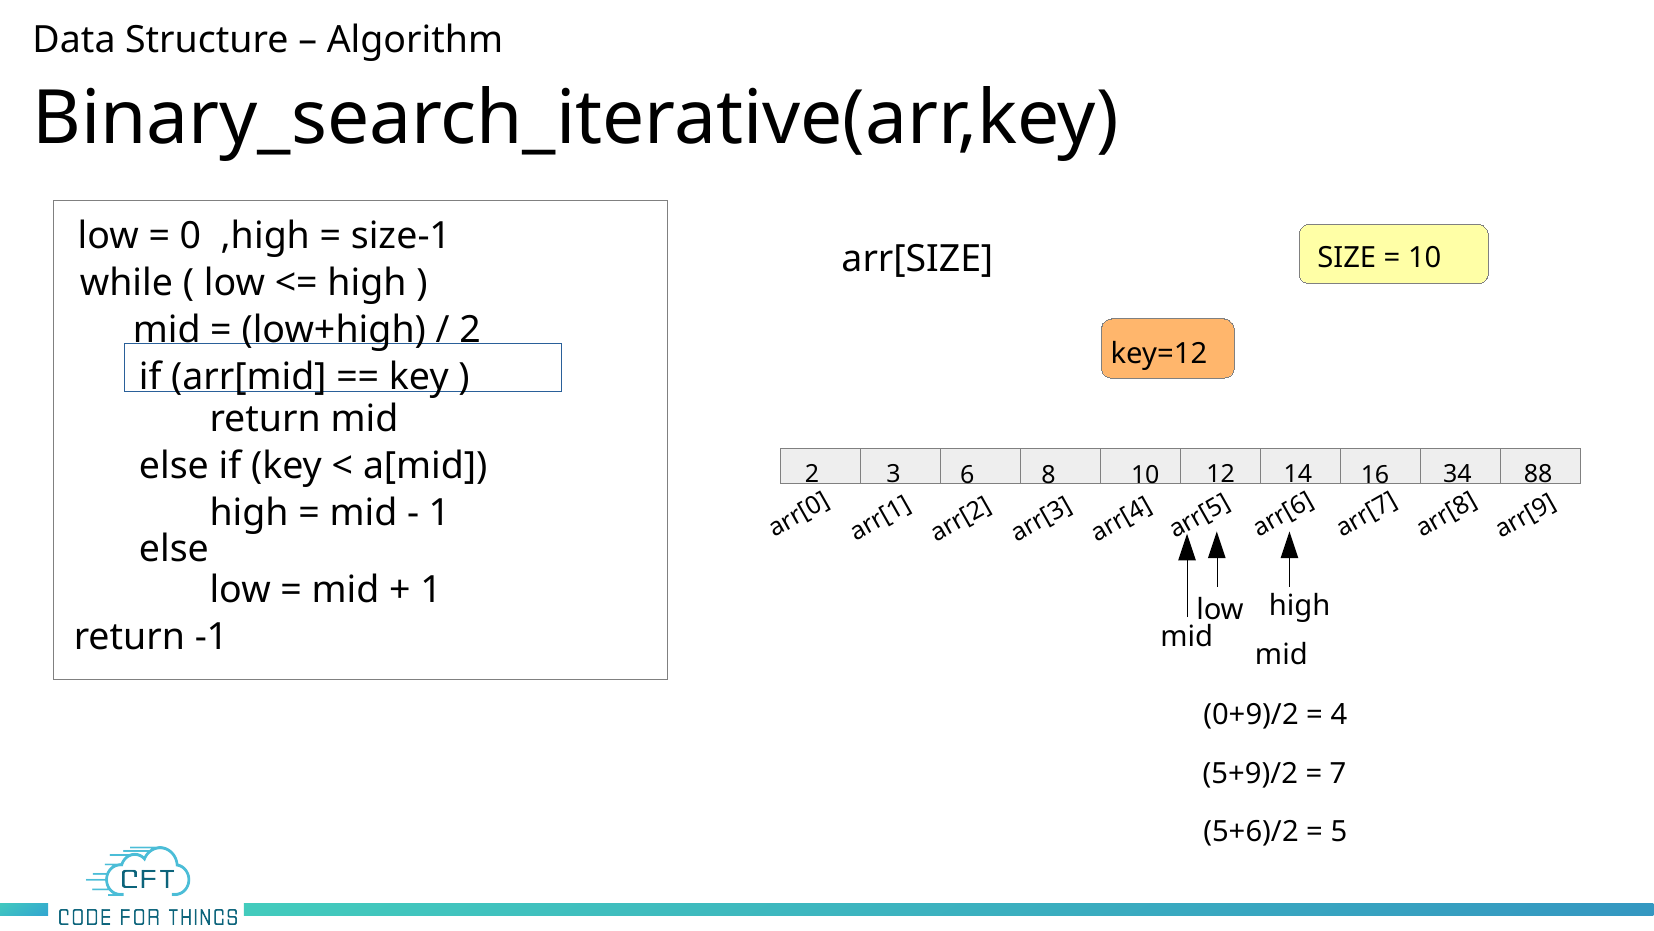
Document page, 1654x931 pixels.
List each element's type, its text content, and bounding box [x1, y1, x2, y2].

text_box arr[5] [1151, 484, 1267, 556]
text_box 8 [1026, 449, 1089, 494]
title Data Structure – Algorithm Binary_search_iterative(arr,key) [32, 0, 1595, 199]
text_box (5+9)/2 = 7 [1180, 744, 1394, 804]
text_box mid = (low+high) / 2 [118, 295, 603, 354]
text_box return -1 [59, 602, 290, 662]
text_box 14 [1269, 448, 1331, 500]
text_box [1491, 448, 1509, 484]
text_box arr[4] [1074, 492, 1179, 562]
text_box arr[2] [906, 488, 1016, 563]
text_box low [1181, 580, 1187, 607]
text_box mid [1145, 607, 1236, 697]
text_box arr[0] [744, 484, 857, 558]
text_box [1571, 448, 1581, 461]
text_box 12 [1191, 448, 1254, 493]
text_box 34 [1428, 448, 1491, 500]
text_box 88 [1509, 448, 1571, 500]
text_box [925, 448, 1191, 484]
text_box [1299, 224, 1489, 284]
text_box 16 [1346, 449, 1420, 501]
text_box (5+6)/2 = 5 [1181, 803, 1395, 862]
text_box else [124, 513, 243, 573]
text_box arr[9] [1471, 456, 1602, 560]
text_box arr[1] [826, 485, 935, 562]
text_box key=12 [1095, 324, 1241, 409]
text_box arr[SIZE] [826, 224, 1040, 291]
text_box (0+9)/2 = 4 [1181, 685, 1395, 745]
text_box low = 0 ,high = size-1 [53, 200, 609, 260]
text_box 10 [1116, 449, 1181, 494]
text_box [1102, 318, 1233, 324]
text_box return mid [194, 383, 443, 443]
text_box [1331, 448, 1428, 484]
text_box [53, 200, 668, 680]
text_box high [1254, 576, 1353, 626]
text_box arr[8] [1399, 484, 1503, 559]
text_box 2 [790, 448, 844, 493]
text_box arr[6] [1232, 484, 1362, 562]
text_box low = mid + 1 [194, 555, 621, 614]
text_box low [1188, 580, 1276, 630]
text_box while ( low <= high ) [64, 260, 514, 307]
picture [59, 846, 237, 925]
text_box 6 [945, 449, 1007, 494]
text_box arr[3] [986, 491, 1104, 568]
text_box else if (key < a[mid]) [124, 431, 621, 490]
text_box mid [1240, 626, 1335, 685]
text_box 3 [871, 448, 925, 493]
text_box if (arr[mid] == key ) [124, 342, 550, 401]
text_box arr[7] [1318, 498, 1428, 562]
text_box [1254, 448, 1269, 484]
text_box SIZE = 10 [1302, 228, 1483, 278]
text_box [780, 448, 790, 484]
text_box high = mid - 1 [194, 478, 621, 537]
text_box [844, 448, 871, 484]
